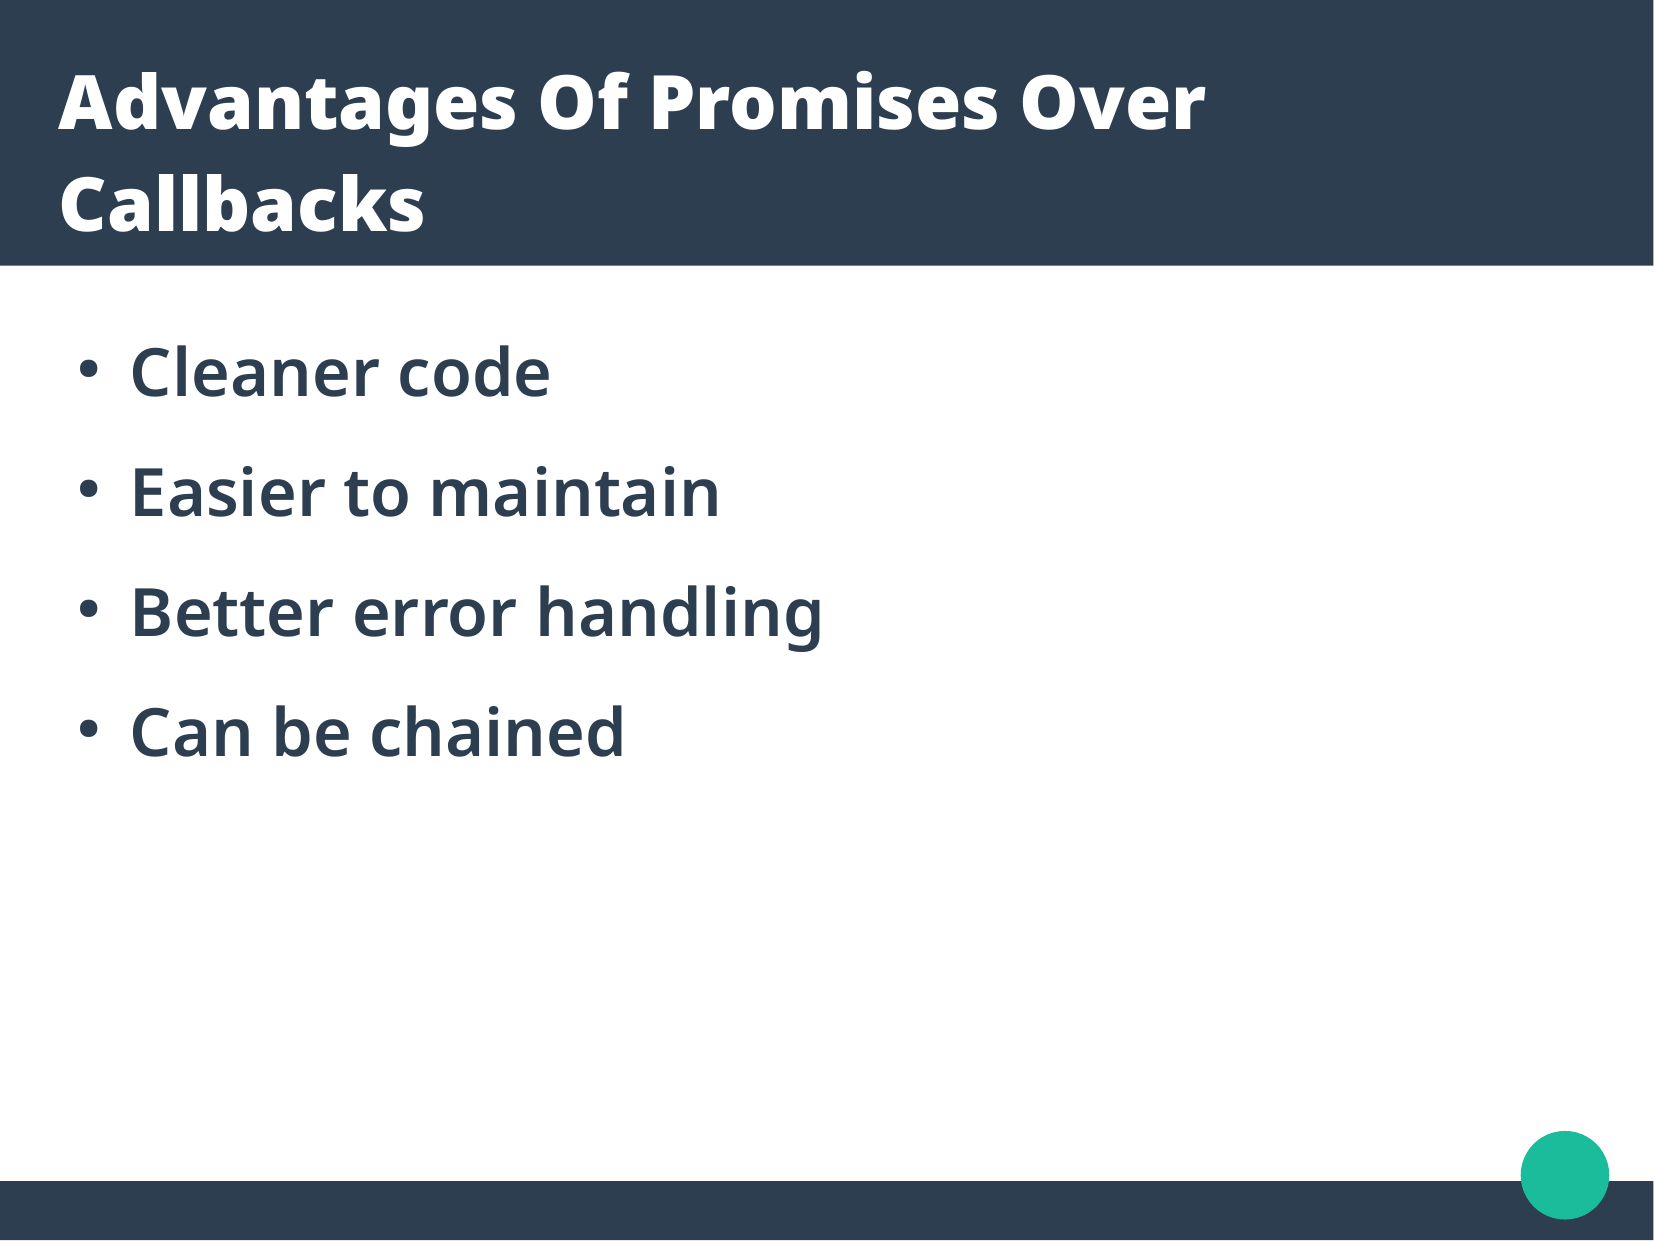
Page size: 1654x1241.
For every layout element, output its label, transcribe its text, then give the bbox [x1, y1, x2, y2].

title Advantages Of Promises Over Callbacks [59, 49, 1595, 207]
list Cleaner code Easier to maintain Better error handling Can be chained [59, 324, 1595, 1152]
